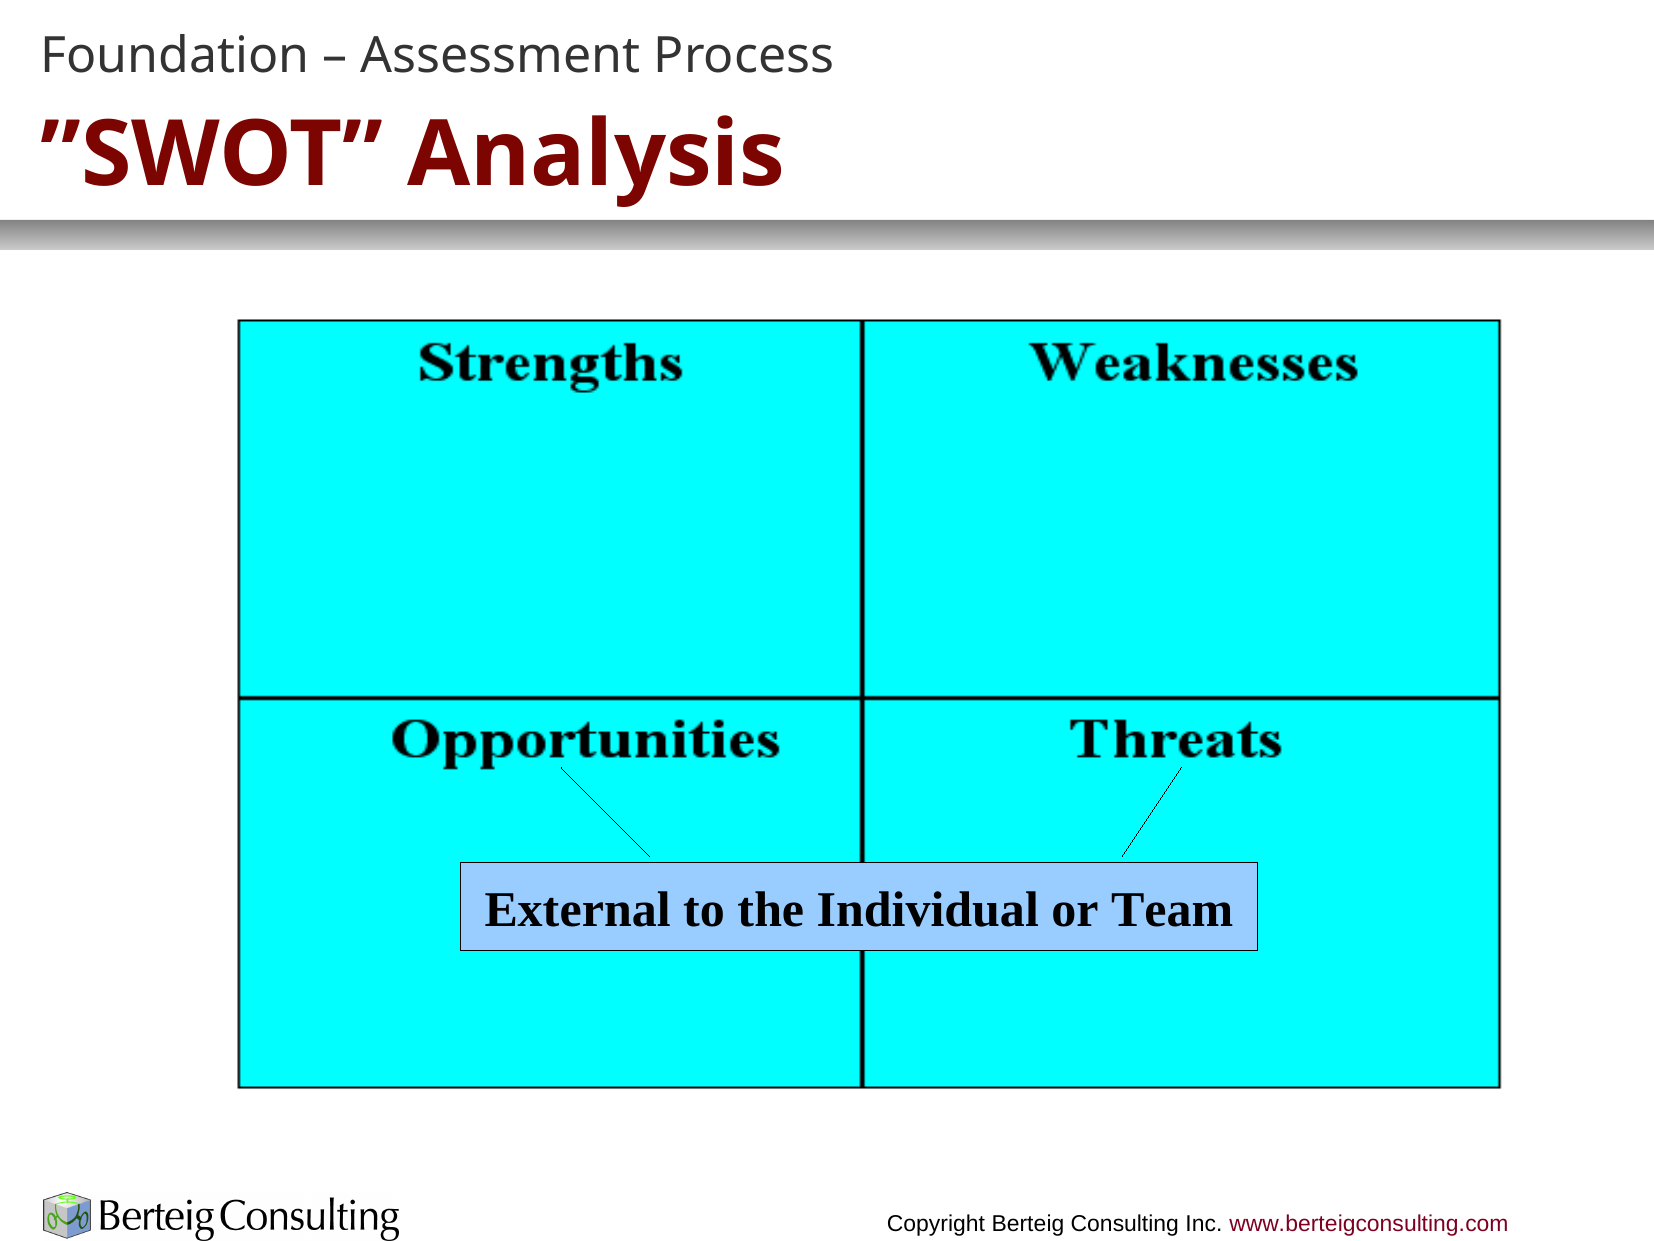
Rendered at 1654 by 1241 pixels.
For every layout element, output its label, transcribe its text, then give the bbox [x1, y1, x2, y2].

picture [236, 318, 1506, 1093]
title Foundation – Assessment Process ”SWOT” Analysis [40, 0, 1654, 231]
text_box External to the Individual or Team [460, 862, 1258, 951]
picture [43, 1192, 399, 1241]
text_box [0, 219, 1654, 250]
text_box Copyright Berteig Consulting Inc. www.berteigconsulting.com [886, 1211, 1654, 1237]
